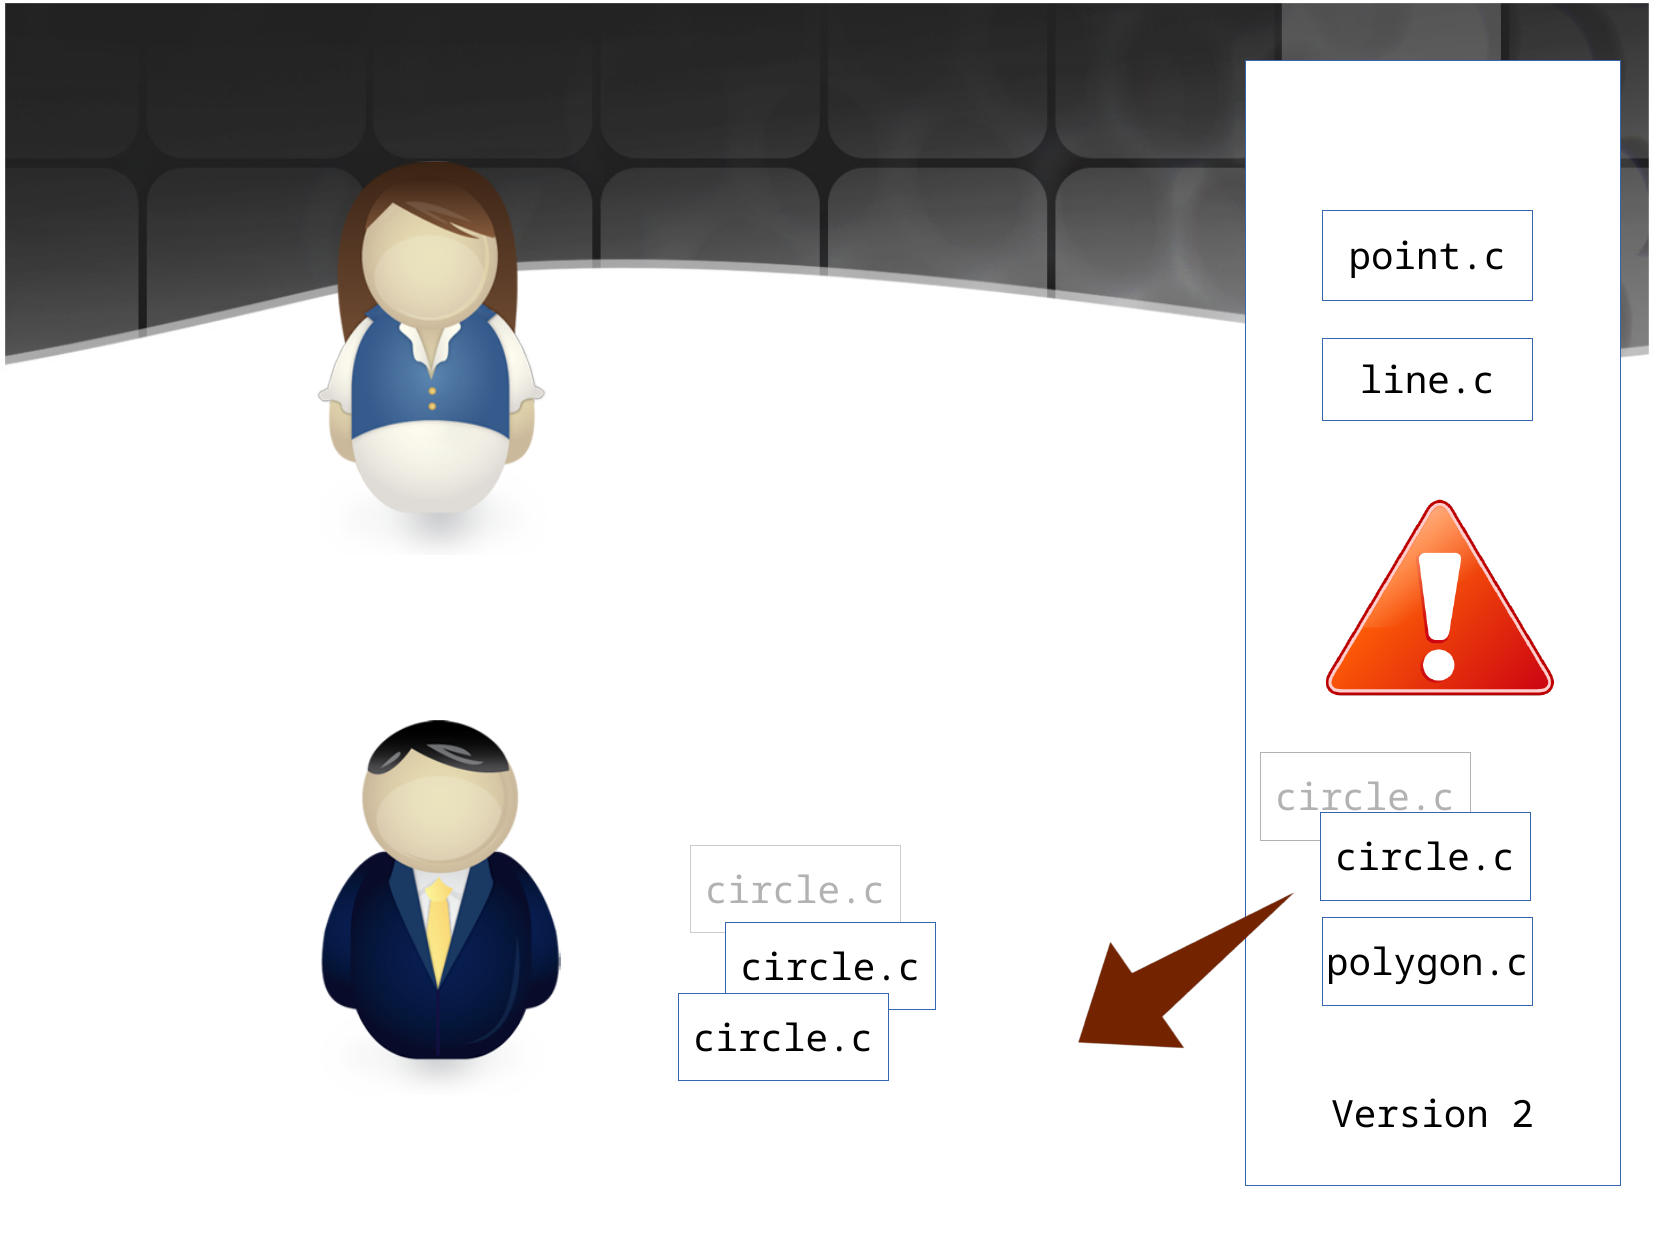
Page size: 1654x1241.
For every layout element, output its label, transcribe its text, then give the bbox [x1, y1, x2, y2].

text_box circle.c [690, 845, 901, 933]
text_box [1245, 60, 1621, 1186]
text_box line.c [1322, 338, 1533, 421]
text_box point.c [1322, 210, 1533, 301]
picture [0, 0, 1654, 1241]
text_box circle.c [678, 993, 889, 1081]
text_box polygon.c [1322, 917, 1533, 1006]
text_box circle.c [725, 922, 936, 1010]
text_box circle.c [1260, 752, 1471, 841]
text_box Version 2 [1275, 1080, 1591, 1139]
text_box circle.c [1320, 812, 1531, 901]
